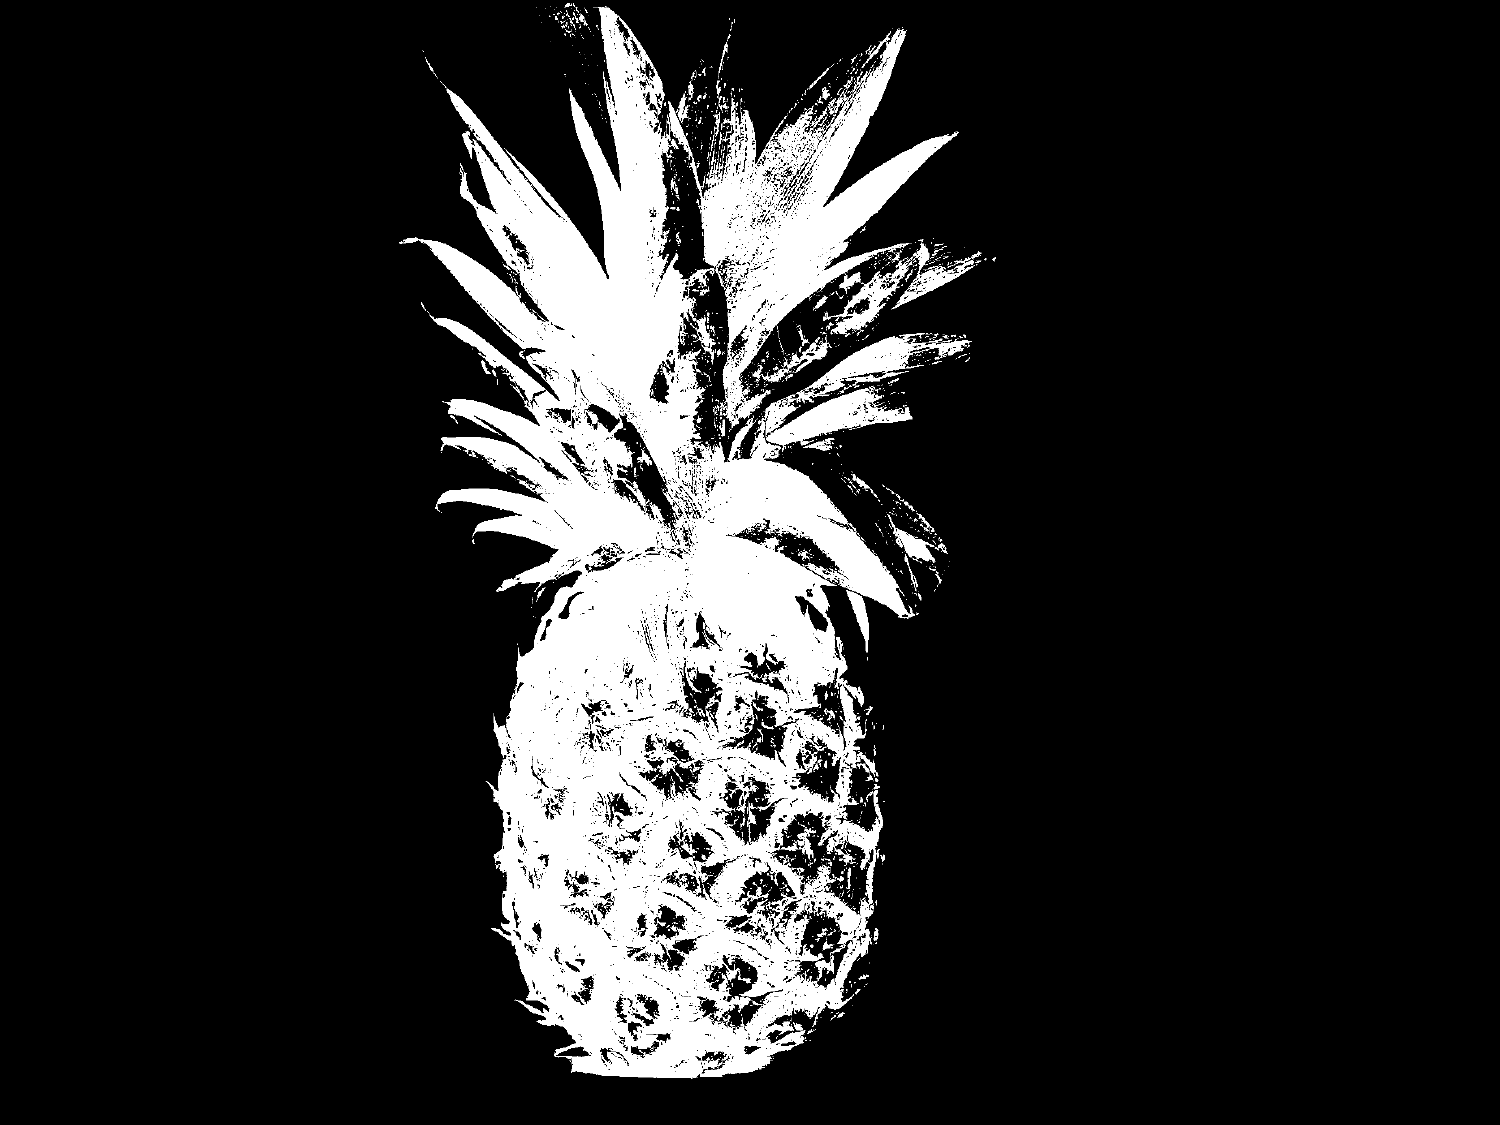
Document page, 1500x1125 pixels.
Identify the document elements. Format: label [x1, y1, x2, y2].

picture [399, 3, 999, 1082]
